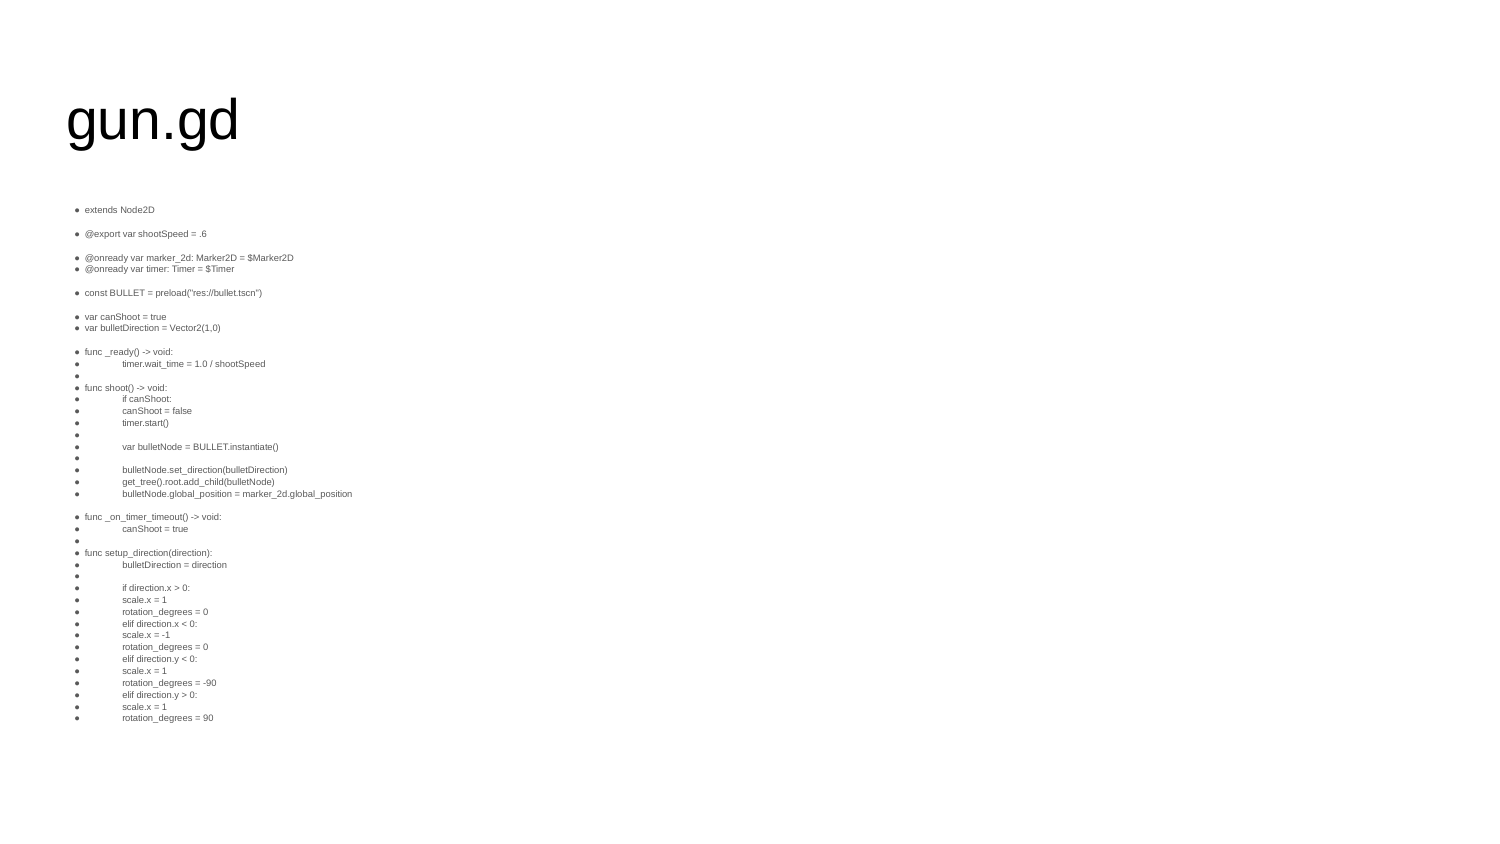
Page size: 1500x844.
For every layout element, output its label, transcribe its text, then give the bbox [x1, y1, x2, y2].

list extends Node2D @export var shootSpeed = .6 @onready var marker_2d: Marker2D = $Marker2D @onready var timer: Timer = $Timer const BULLET = preload("res://bullet.tscn") var canShoot = true var bulletDirection = Vector2(1,0) func _ready() -> void: timer.wait_time = 1.0 / shootSpeed func shoot() -> void: if canShoot: canShoot = false timer.start() var bulletNode = BULLET.instantiate() bulletNode.set_direction(bulletDirection) get_tree().root.add_child(bulletNode) bulletNode.global_position = marker_2d.global_position func _on_timer_timeout() -> void: canShoot = true func setup_direction(direction): bulletDirection = direction if direction.x > 0: scale.x = 1 rotation_degrees = 0 elif direction.x < 0: scale.x = -1 rotation_degrees = 0 elif direction.y < 0: scale.x = 1 rotation_degrees = -90 elif direction.y > 0: scale.x = 1 rotation_degrees = 90 [51, 189, 1449, 750]
title gun.gd [51, 72, 1449, 167]
